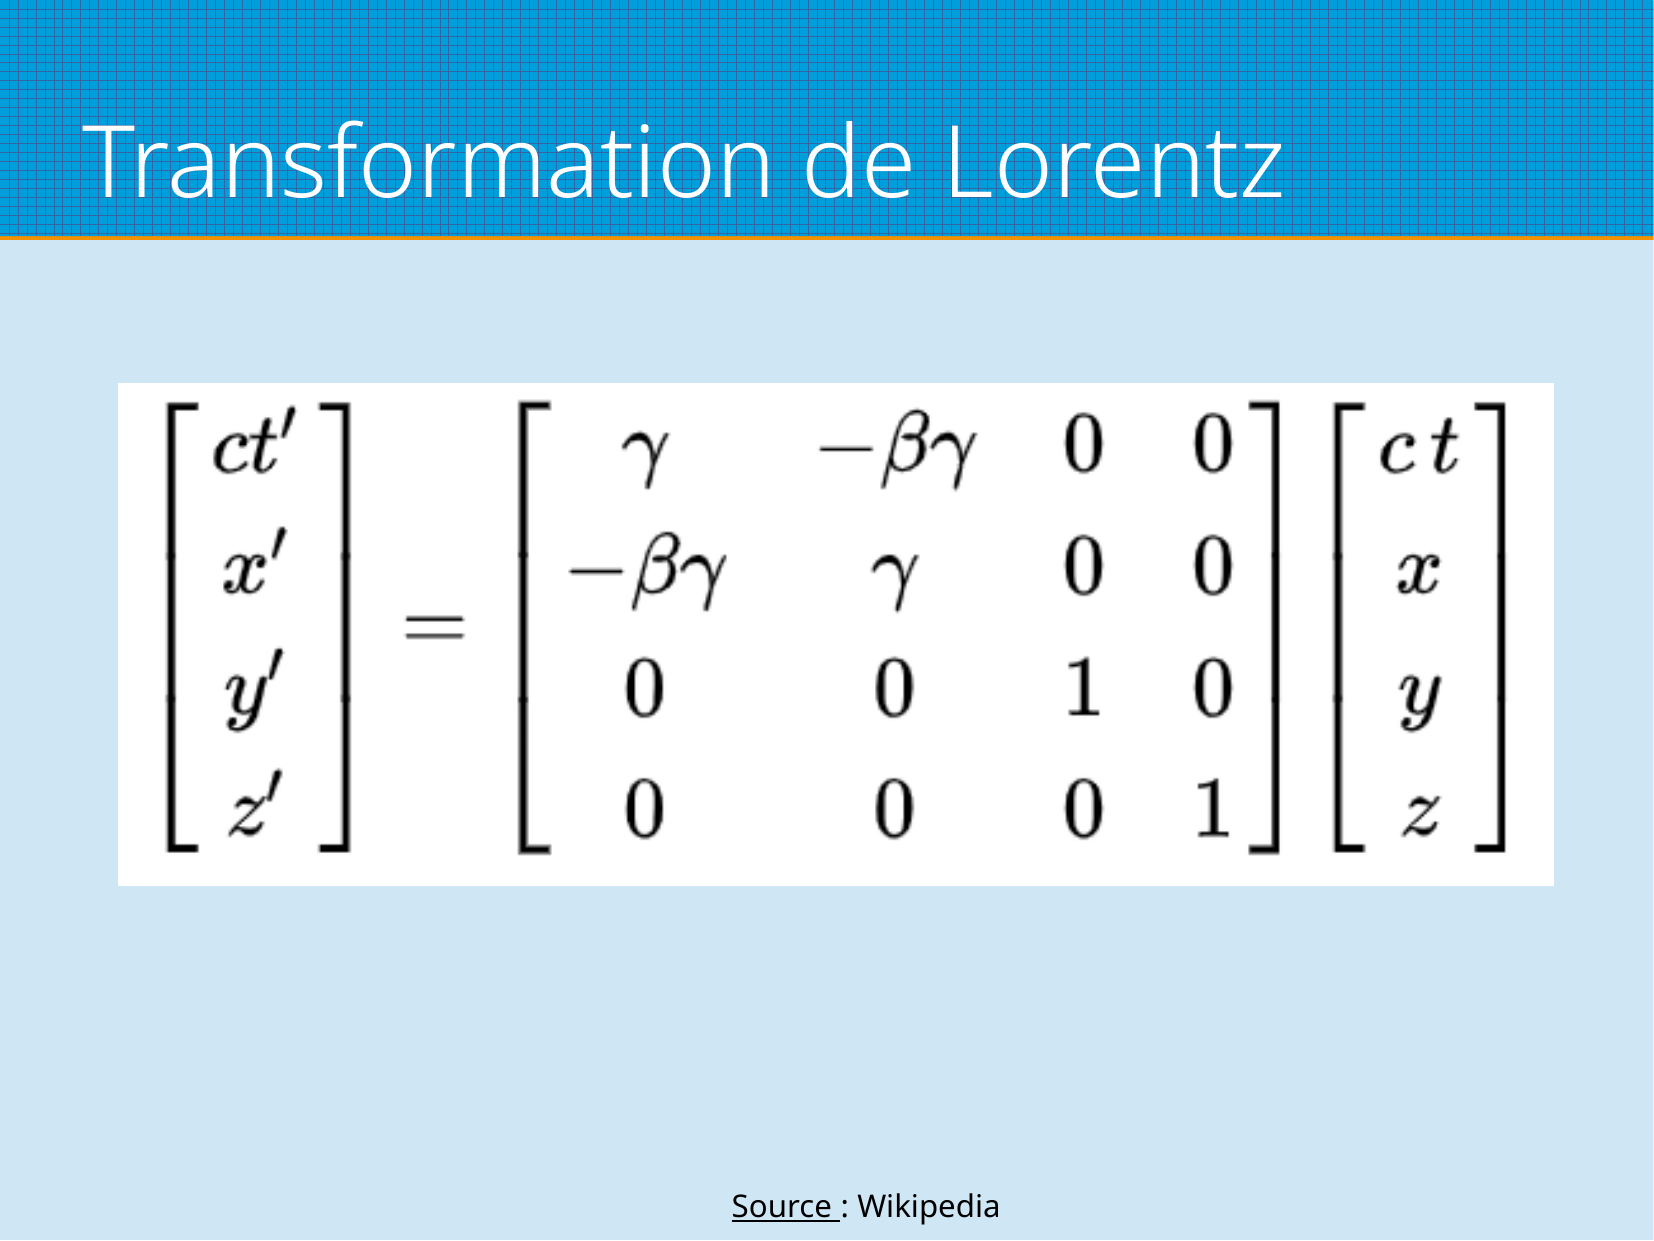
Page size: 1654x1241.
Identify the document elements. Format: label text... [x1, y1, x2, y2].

text_box Source : Wikipedia [725, 1179, 1654, 1232]
title Transformation de Lorentz [82, 19, 1571, 227]
picture [118, 383, 1554, 886]
